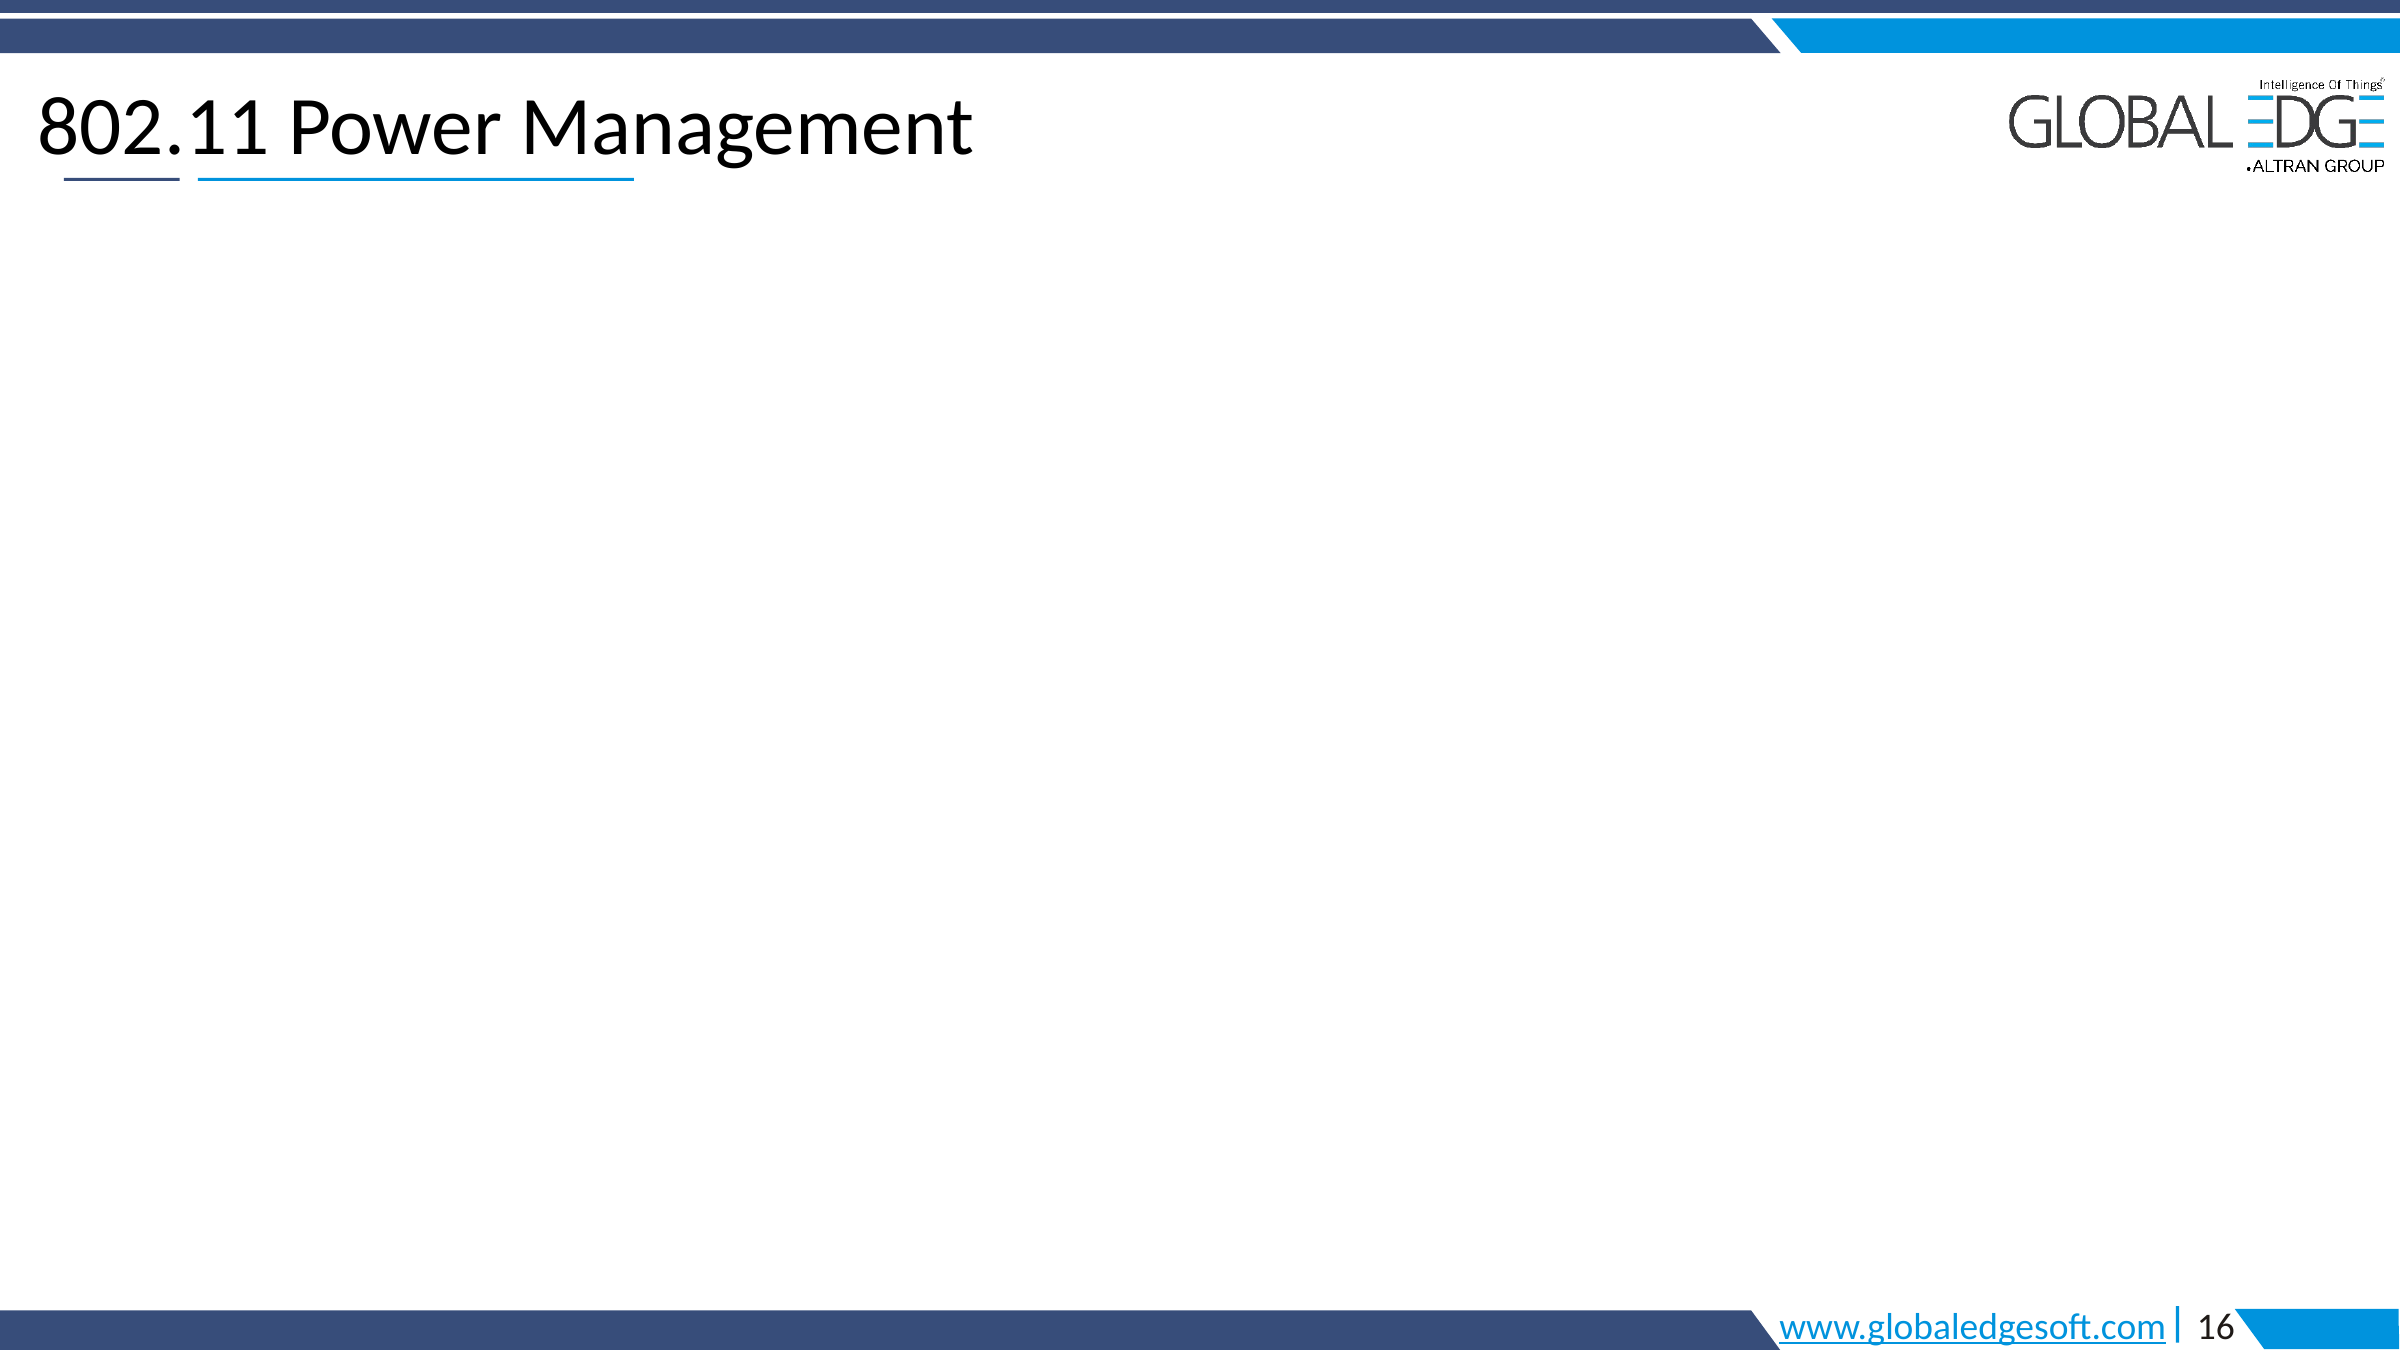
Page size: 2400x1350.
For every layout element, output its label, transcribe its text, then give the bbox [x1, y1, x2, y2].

picture [2001, 67, 2392, 182]
title 802.11 Power Management [26, 64, 1977, 178]
